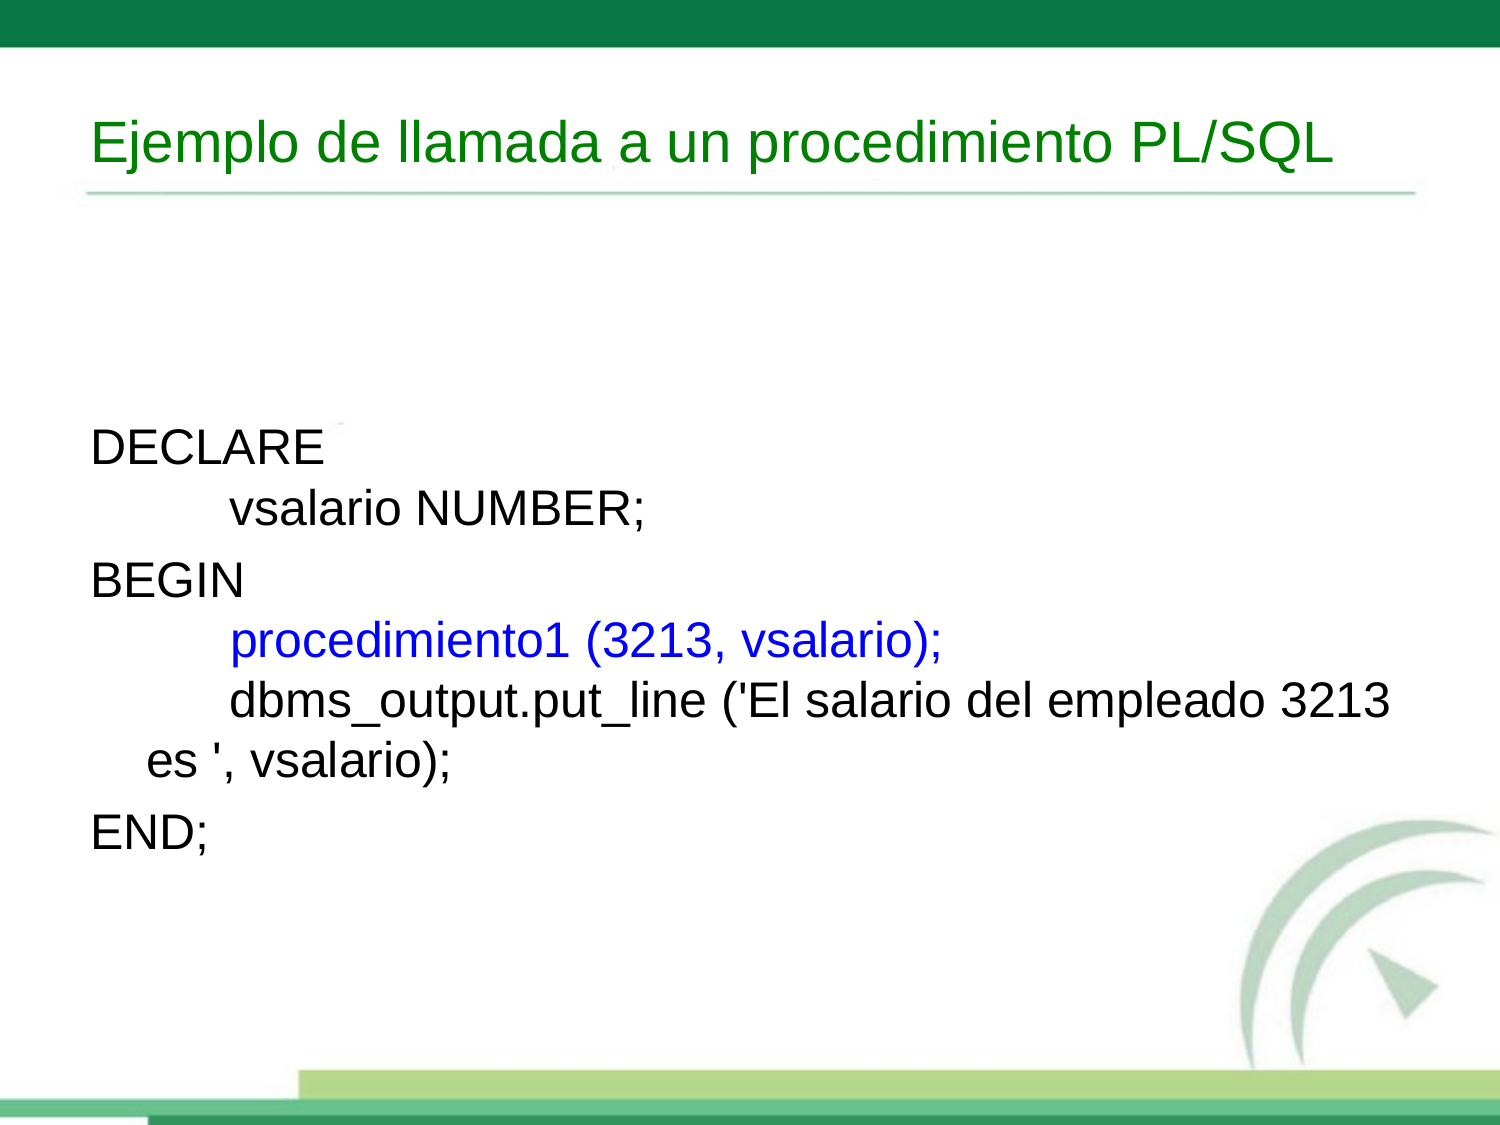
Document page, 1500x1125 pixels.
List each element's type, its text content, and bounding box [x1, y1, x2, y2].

title Ejemplo de llamada a un procedimiento PL/SQL [75, 45, 1426, 233]
list DECLARE vsalario NUMBER; BEGIN procedimiento1 (3213, vsalario); dbms_output.put_line ('El salario del empleado 3213 es ', vsalario); END; [75, 262, 1426, 1006]
picture [0, 0, 1500, 1125]
